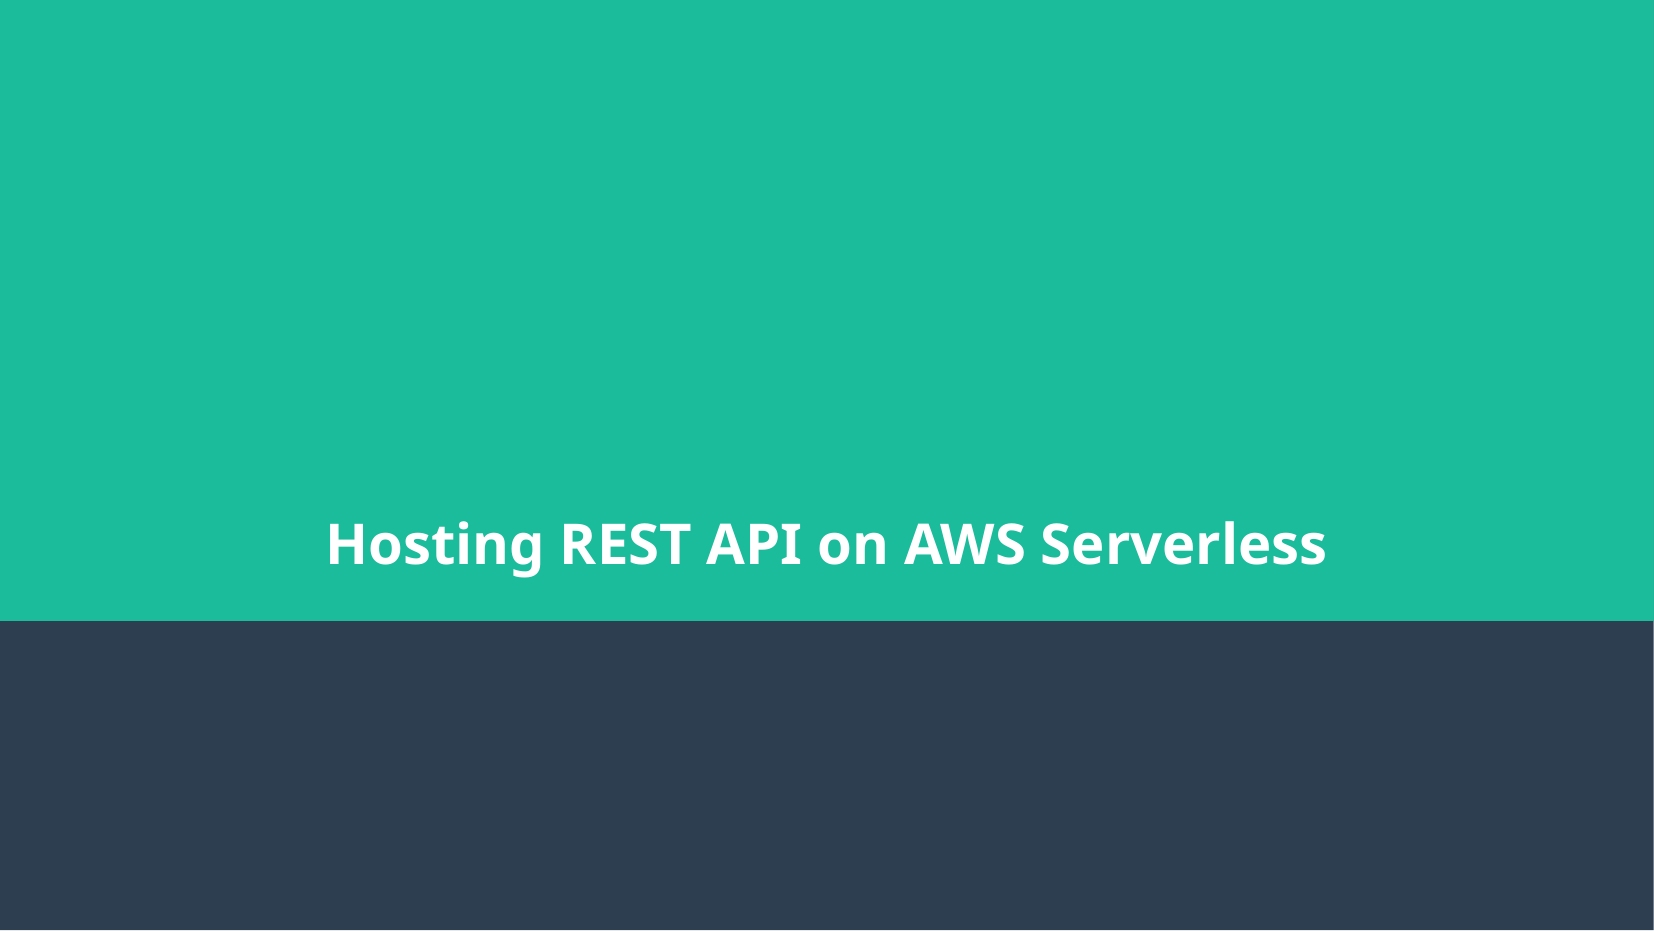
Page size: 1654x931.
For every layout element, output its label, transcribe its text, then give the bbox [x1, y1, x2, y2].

title Hosting REST API on AWS Serverless [59, 465, 1595, 583]
